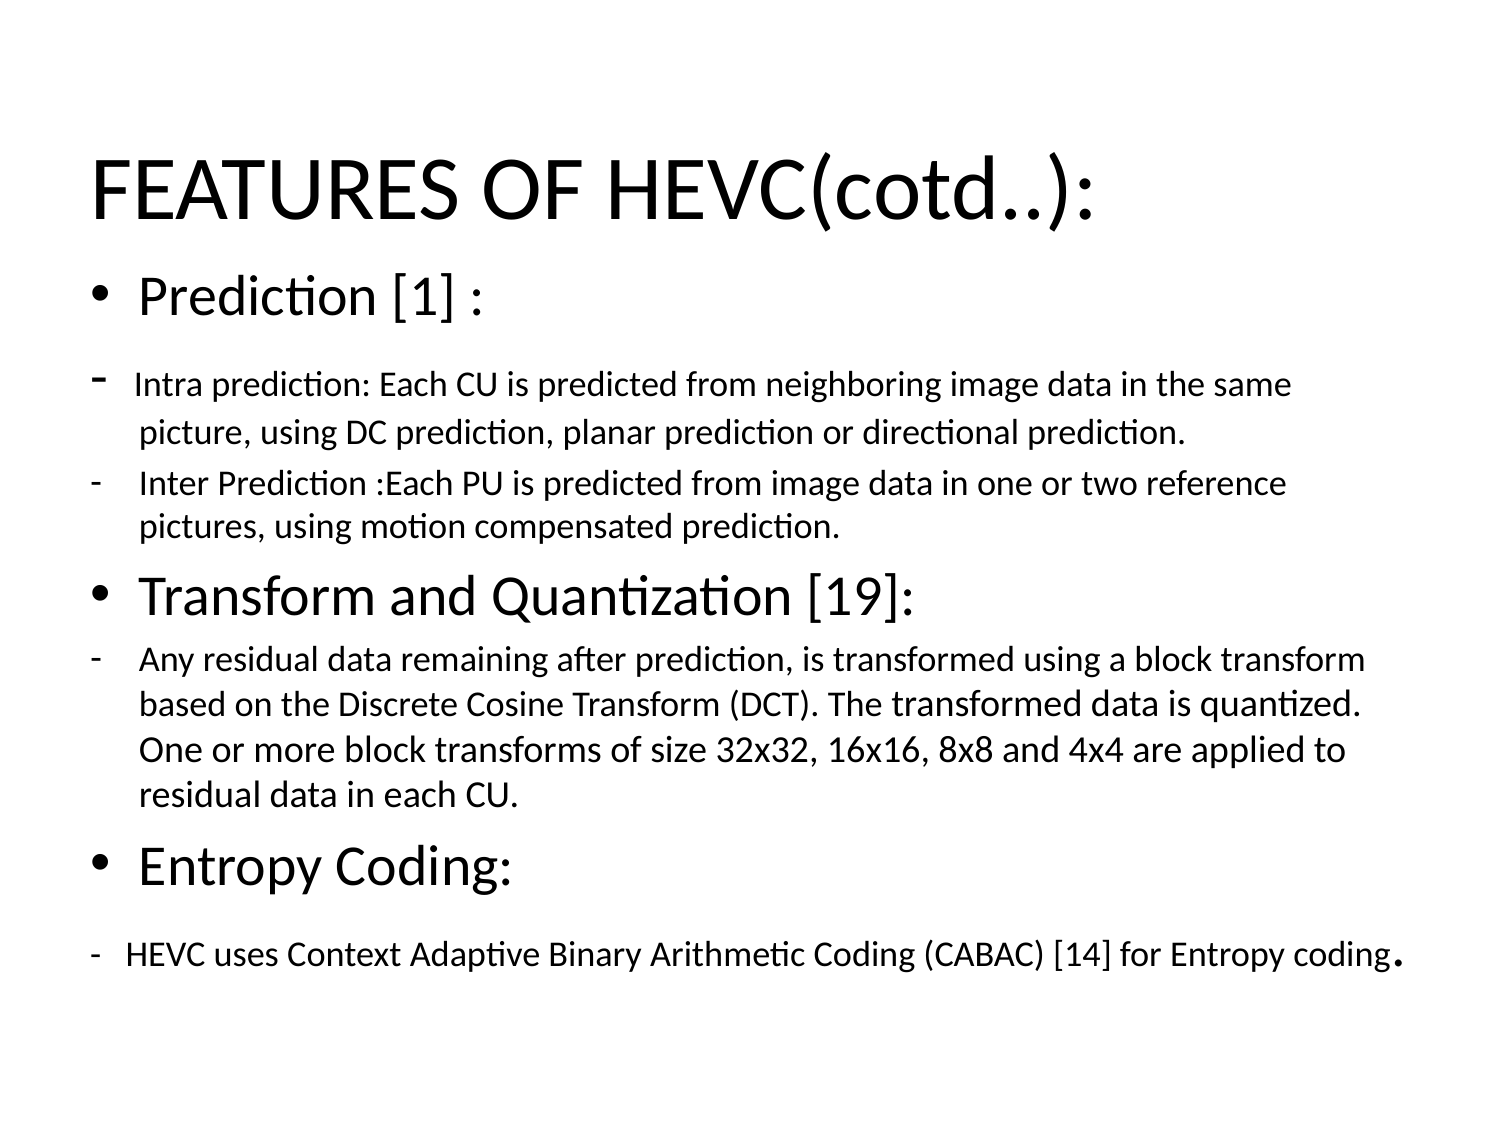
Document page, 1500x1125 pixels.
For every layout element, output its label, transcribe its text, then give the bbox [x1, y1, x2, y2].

title FEATURES OF HEVC(cotd..): [75, 115, 1425, 249]
list Prediction [1] : - Intra prediction: Each CU is predicted from neighboring image data in the same picture, using DC prediction, planar prediction or directional prediction. Inter Prediction :Each PU is predicted from image data in one or two reference pictures, using motion compensated prediction. Transform and Quantization [19]: Any residual data remaining after prediction, is transformed using a block transform based on the Discrete Cosine Transform (DCT). The transformed data is quantized. One or more block transforms of size 32x32, 16x16, 8x8 and 4x4 are applied to residual data in each CU. Entropy Coding: - HEVC uses Context Adaptive Binary Arithmetic Coding (CABAC) [14] for Entropy coding. [75, 249, 1425, 1038]
